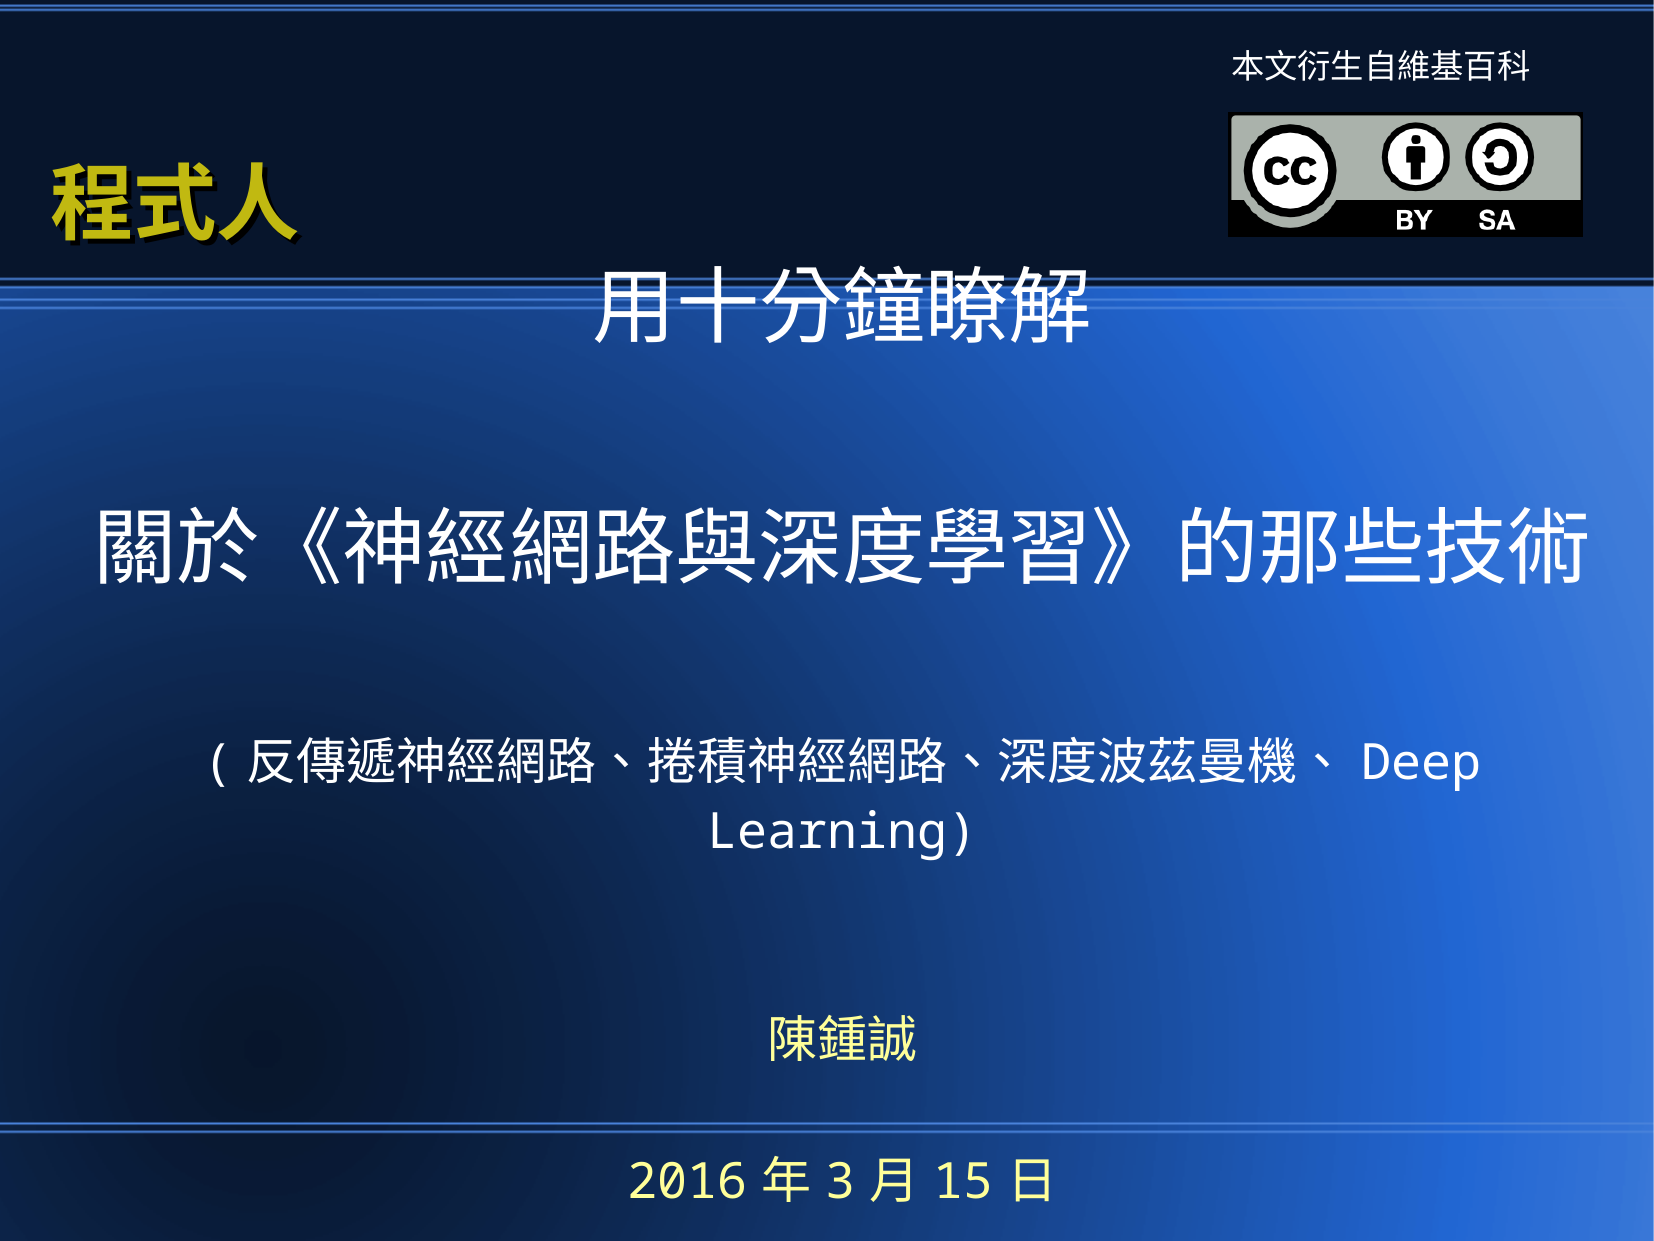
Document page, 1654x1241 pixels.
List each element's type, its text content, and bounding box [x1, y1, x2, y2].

text_box 程式人 [35, 129, 378, 325]
text_box 本文衍生自維基百科 [1216, 32, 1622, 95]
subtitle 用十分鐘瞭解 關於《神經網路與深度學習》的那些技術 (反傳遞神經網路、捲積神經網路、深度波茲曼機、Deep Learning) 陳鍾誠 2016年3月15日 [59, 326, 1626, 1127]
picture [0, 0, 1654, 1241]
